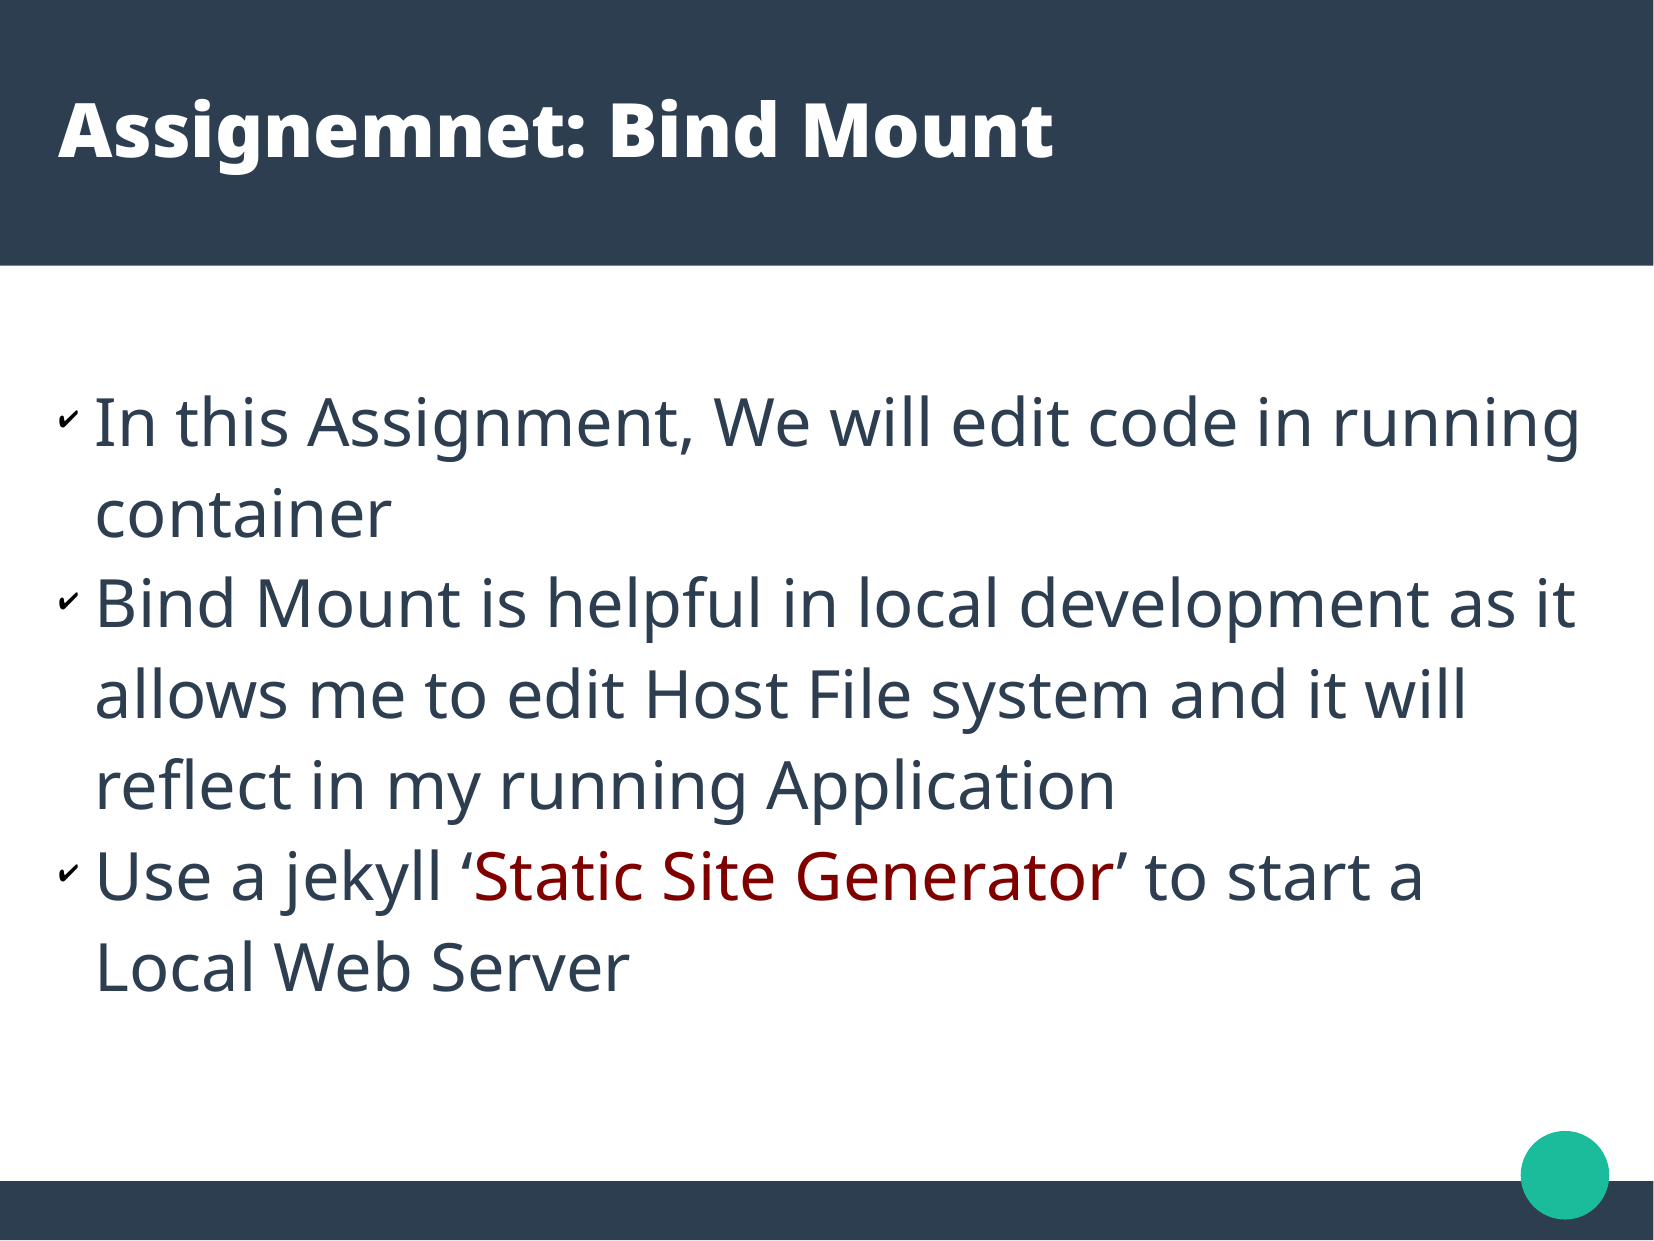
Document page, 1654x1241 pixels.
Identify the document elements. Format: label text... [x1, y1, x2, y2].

title Assignemnet: Bind Mount [59, 40, 1595, 216]
subtitle In this Assignment, We will edit code in running container Bind Mount is helpful in local development as it allows me to edit Host File system and it will reflect in my running Application Use a jekyll ‘Static Site Generator’ to start a Local Web Server [59, 291, 1595, 1186]
